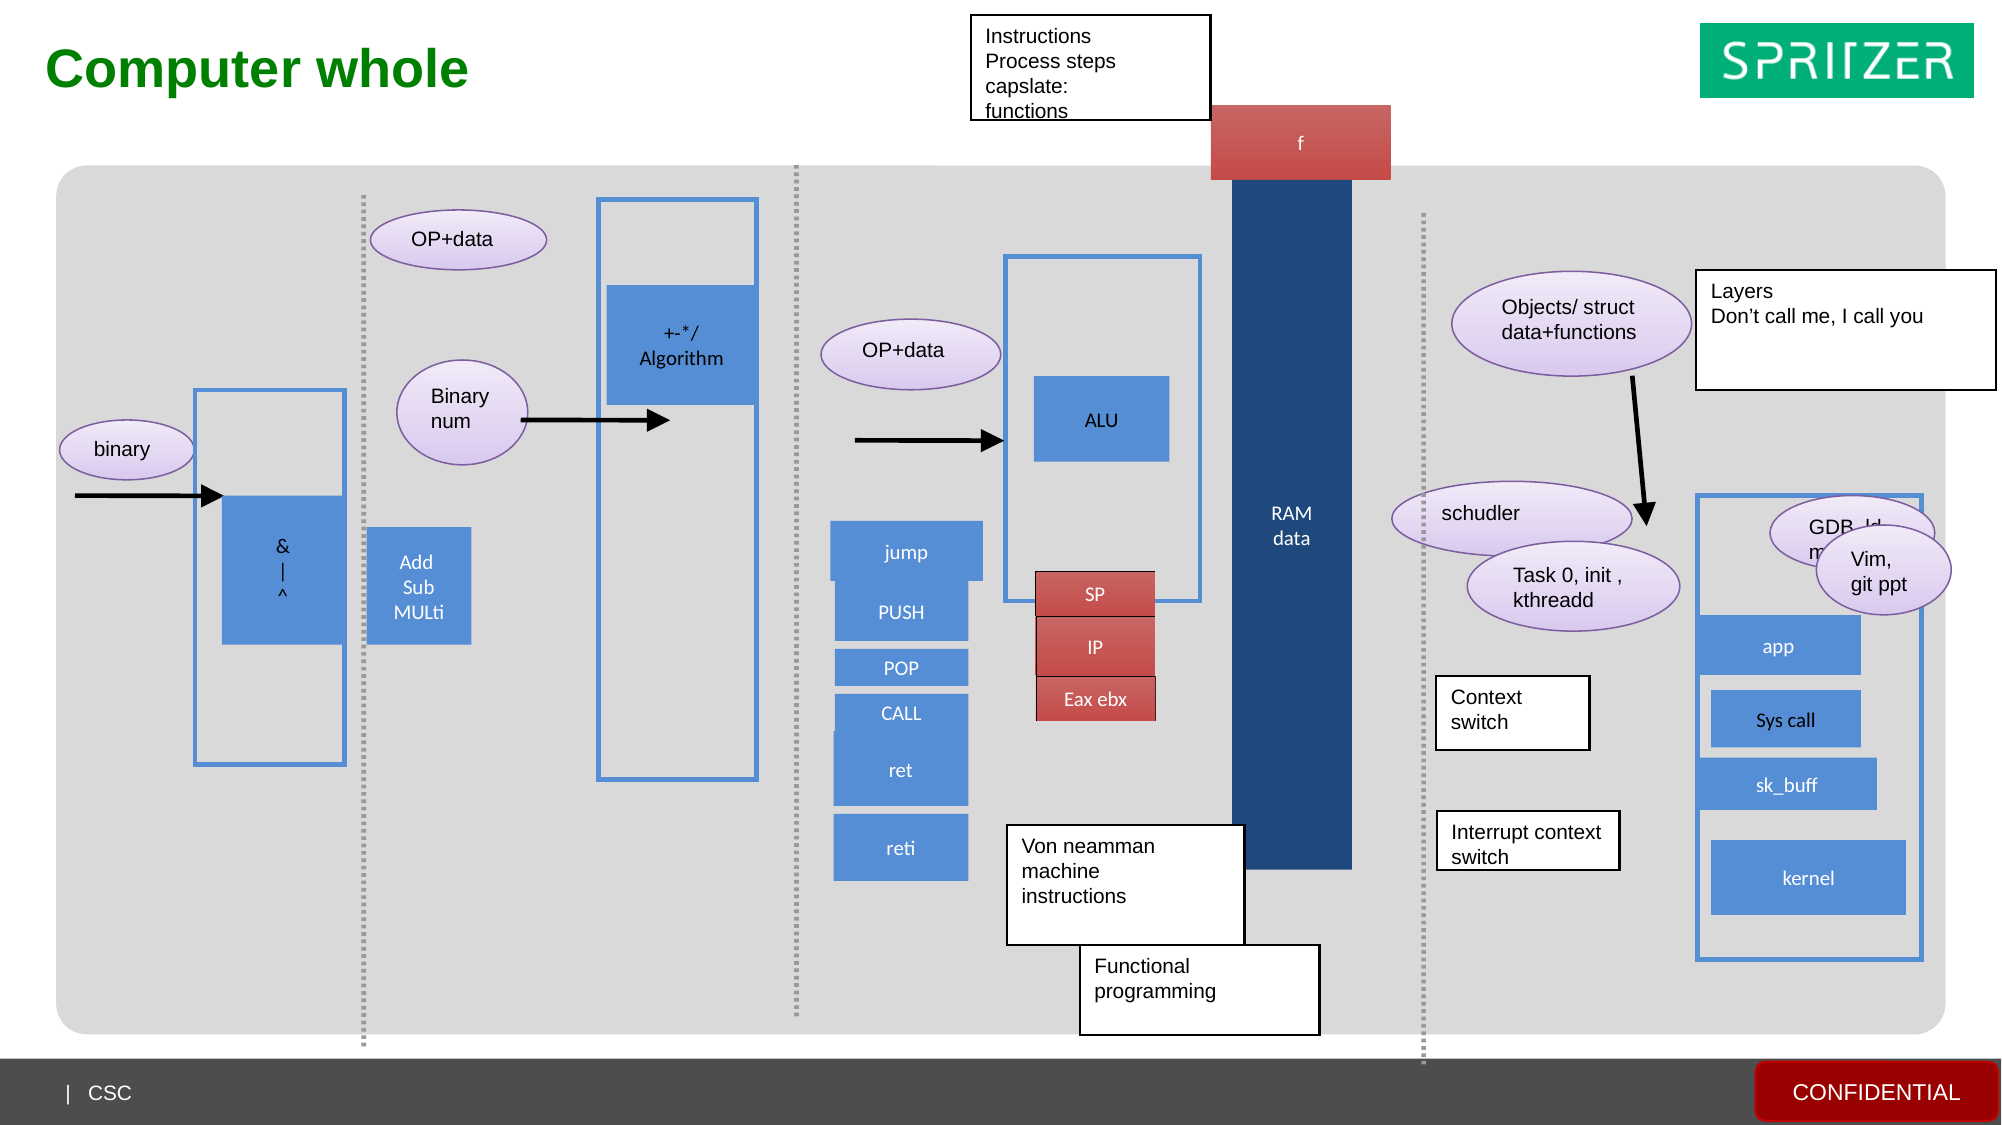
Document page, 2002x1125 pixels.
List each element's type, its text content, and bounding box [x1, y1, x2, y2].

text_box Instructions Process steps capslate: functions [970, 15, 1211, 27]
text_box schudler [1391, 481, 1633, 556]
text_box Sys call [1711, 690, 1861, 748]
text_box Instructions Process steps capslate: functions [970, 99, 1211, 120]
text_box ret [833, 731, 969, 806]
text_box kernel [1711, 840, 1906, 915]
picture [1700, 23, 1974, 98]
text_box Vim, git ppt [1816, 525, 1952, 615]
text_box Objects/ struct data+functions [1451, 271, 1692, 377]
text_box ALU [1033, 376, 1170, 462]
text_box Computer whole [45, 27, 1954, 99]
text_box sk_buff [1700, 757, 1877, 810]
text_box OP+data [370, 209, 547, 270]
text_box IP [1035, 616, 1155, 676]
text_box Context switch [1436, 676, 1590, 750]
text_box reti [833, 813, 969, 881]
text_box & | ^ [221, 495, 345, 645]
text_box Functional programming [1079, 945, 1320, 1035]
text_box f [1210, 104, 1391, 180]
text_box Binary num [396, 360, 528, 465]
text_box Add Sub MULti [366, 527, 472, 645]
text_box Task 0, init , kthreadd [1467, 541, 1680, 632]
text_box Interrupt context switch [1436, 811, 1620, 870]
text_box Layers Don’t call me, I call you [1696, 270, 1997, 390]
text_box GDB, ld, make [1770, 495, 1935, 567]
text_box POP [834, 648, 969, 686]
text_box OP+data [820, 319, 1001, 390]
text_box +-*/ Algorithm [606, 285, 757, 405]
text_box jump [830, 520, 983, 581]
text_box SP [1035, 571, 1156, 616]
text_box Eax ebx [1035, 676, 1156, 721]
text_box RAM data [1232, 179, 1352, 870]
text_box CALL [834, 693, 969, 731]
text_box PUSH [834, 581, 969, 641]
text_box app [1700, 615, 1861, 675]
text_box Von neamman machine instructions [1006, 825, 1245, 945]
text_box binary [59, 419, 193, 480]
